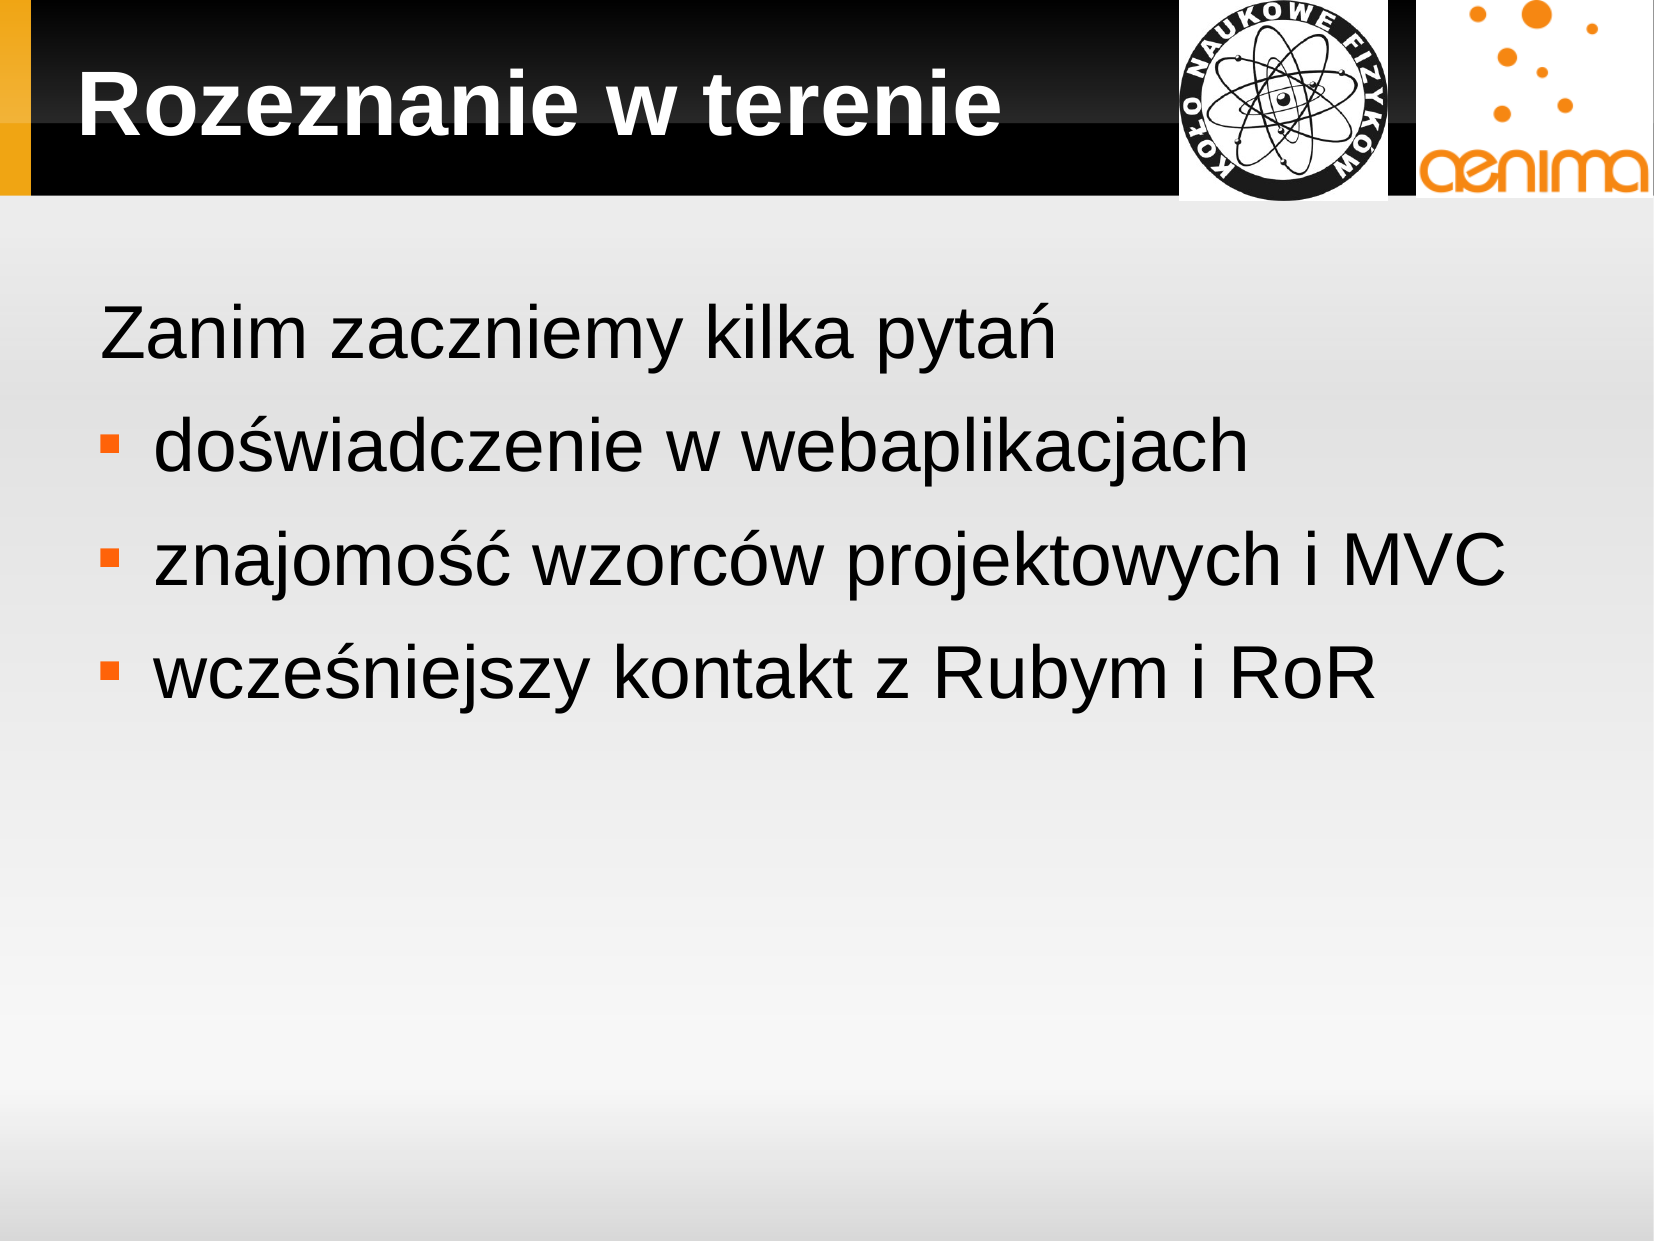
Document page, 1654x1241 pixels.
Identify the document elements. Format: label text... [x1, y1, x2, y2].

title Rozeznanie w terenie [76, 0, 1565, 208]
list Zanim zaczniemy kilka pytań doświadczenie w webaplikacjach znajomość wzorców projektowych i MVC wcześniejszy kontakt z Rubym i RoR [82, 290, 1571, 1109]
picture [0, 0, 1654, 1241]
picture [1179, 0, 1388, 201]
